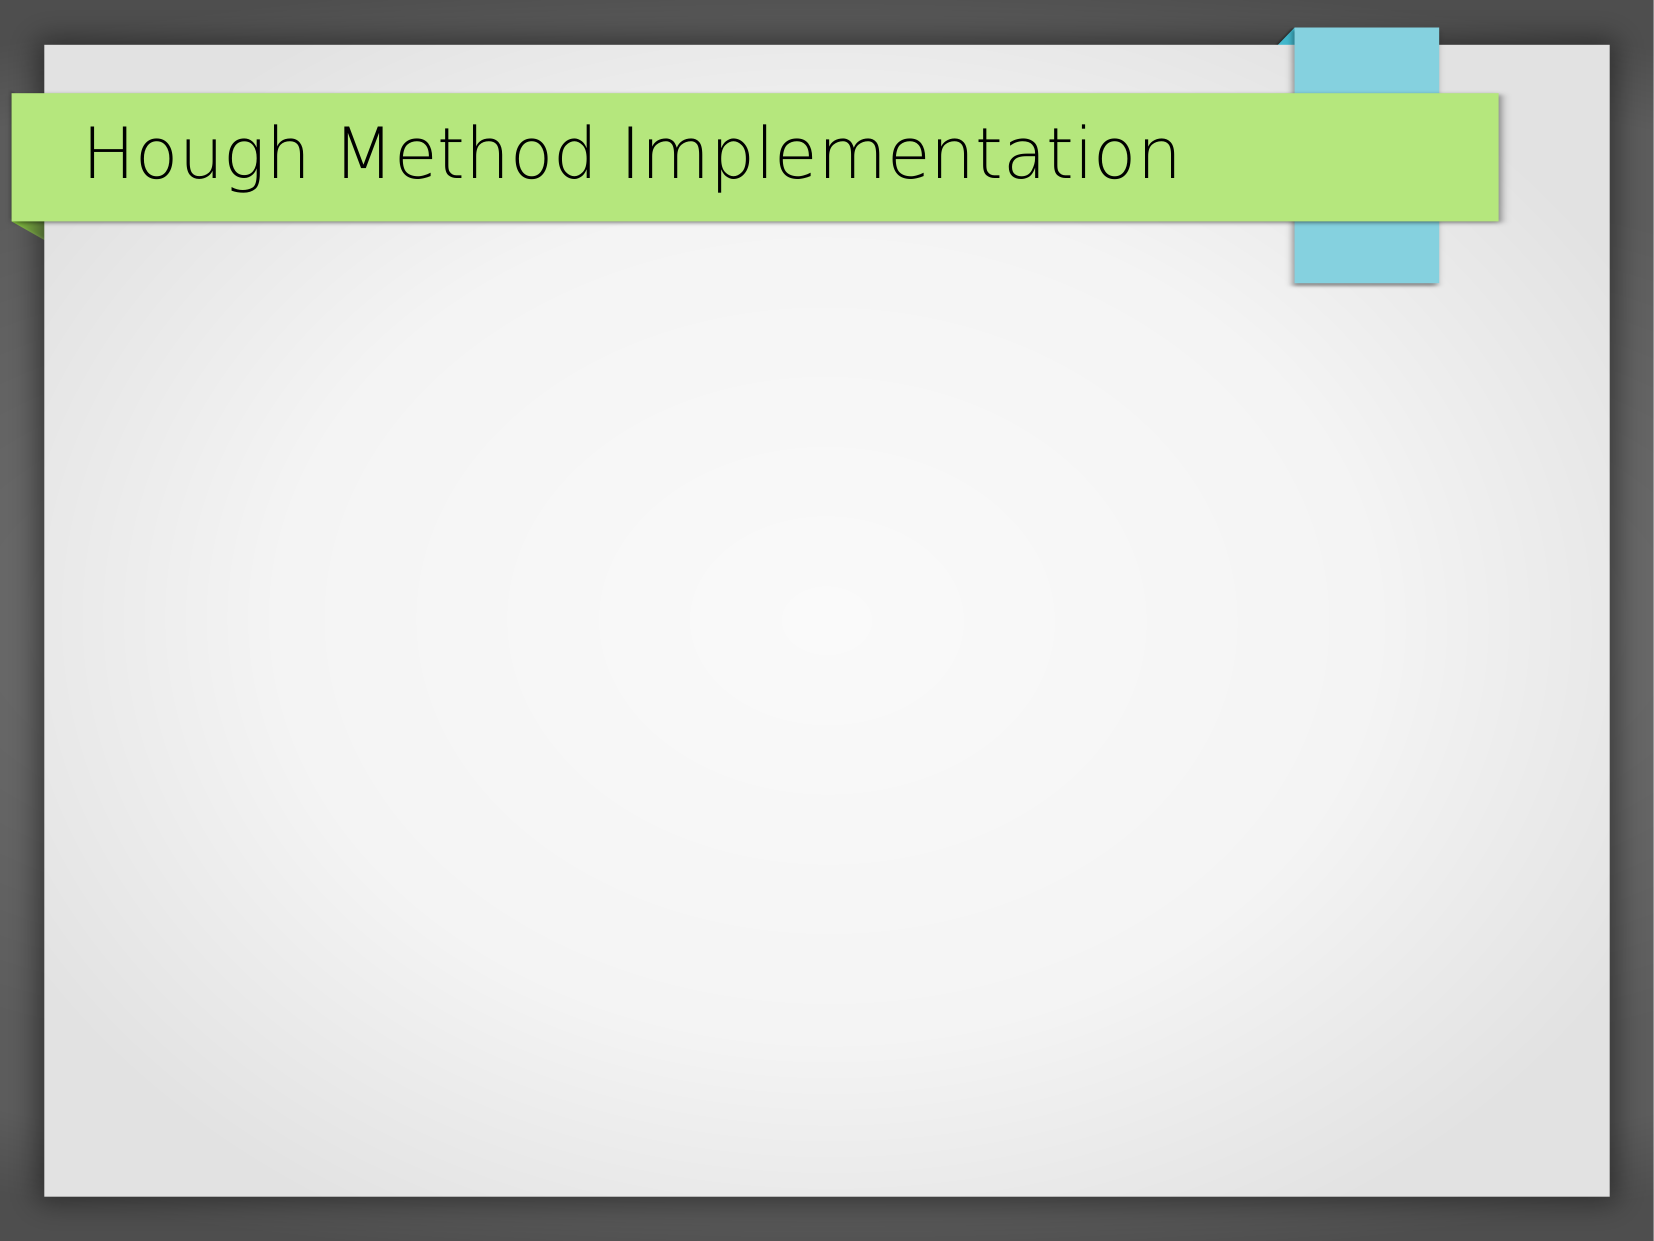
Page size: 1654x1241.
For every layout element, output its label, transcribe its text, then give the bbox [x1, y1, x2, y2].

title Hough Method Implementation [82, 94, 1264, 213]
picture [0, 0, 1654, 1241]
